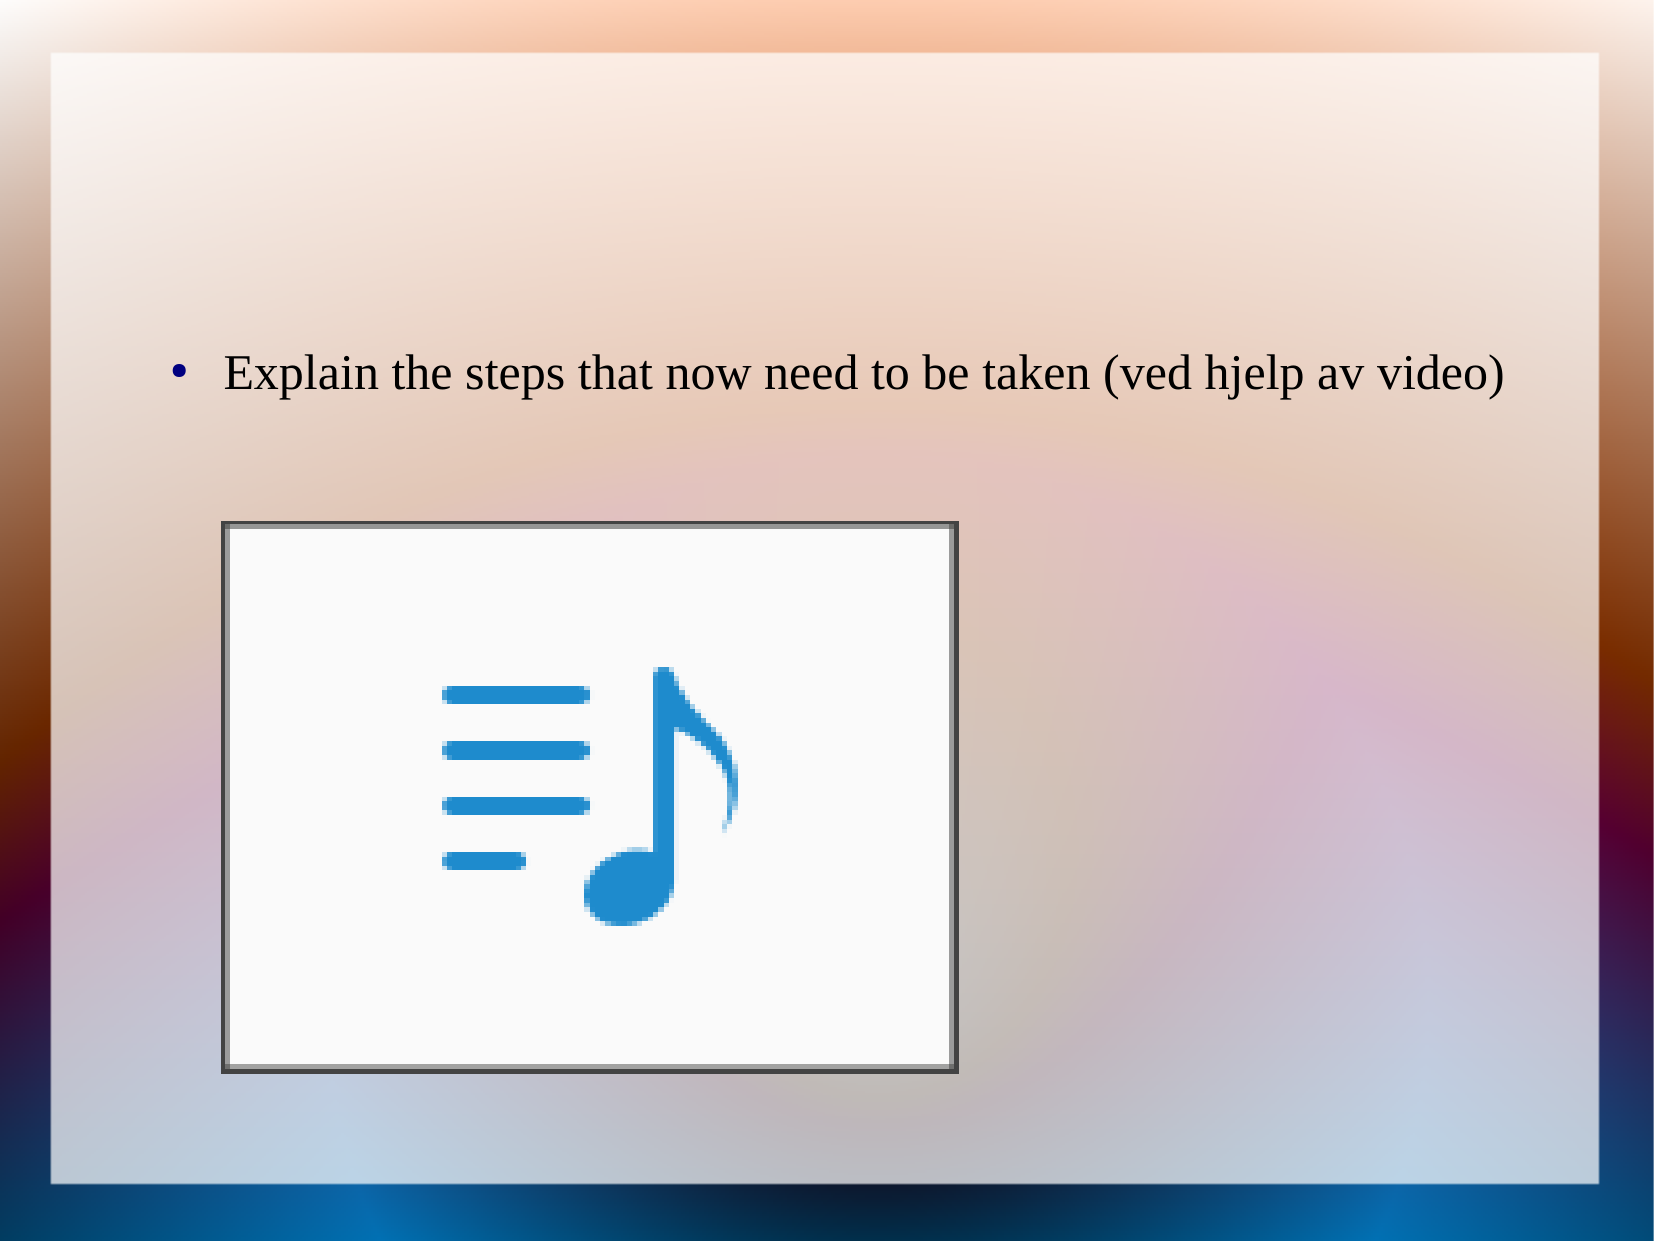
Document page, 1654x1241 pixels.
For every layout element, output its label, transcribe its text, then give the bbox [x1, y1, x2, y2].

list Explain the steps that now need to be taken (ved hjelp av video) [152, 344, 1534, 1127]
picture [0, 0, 1654, 1241]
